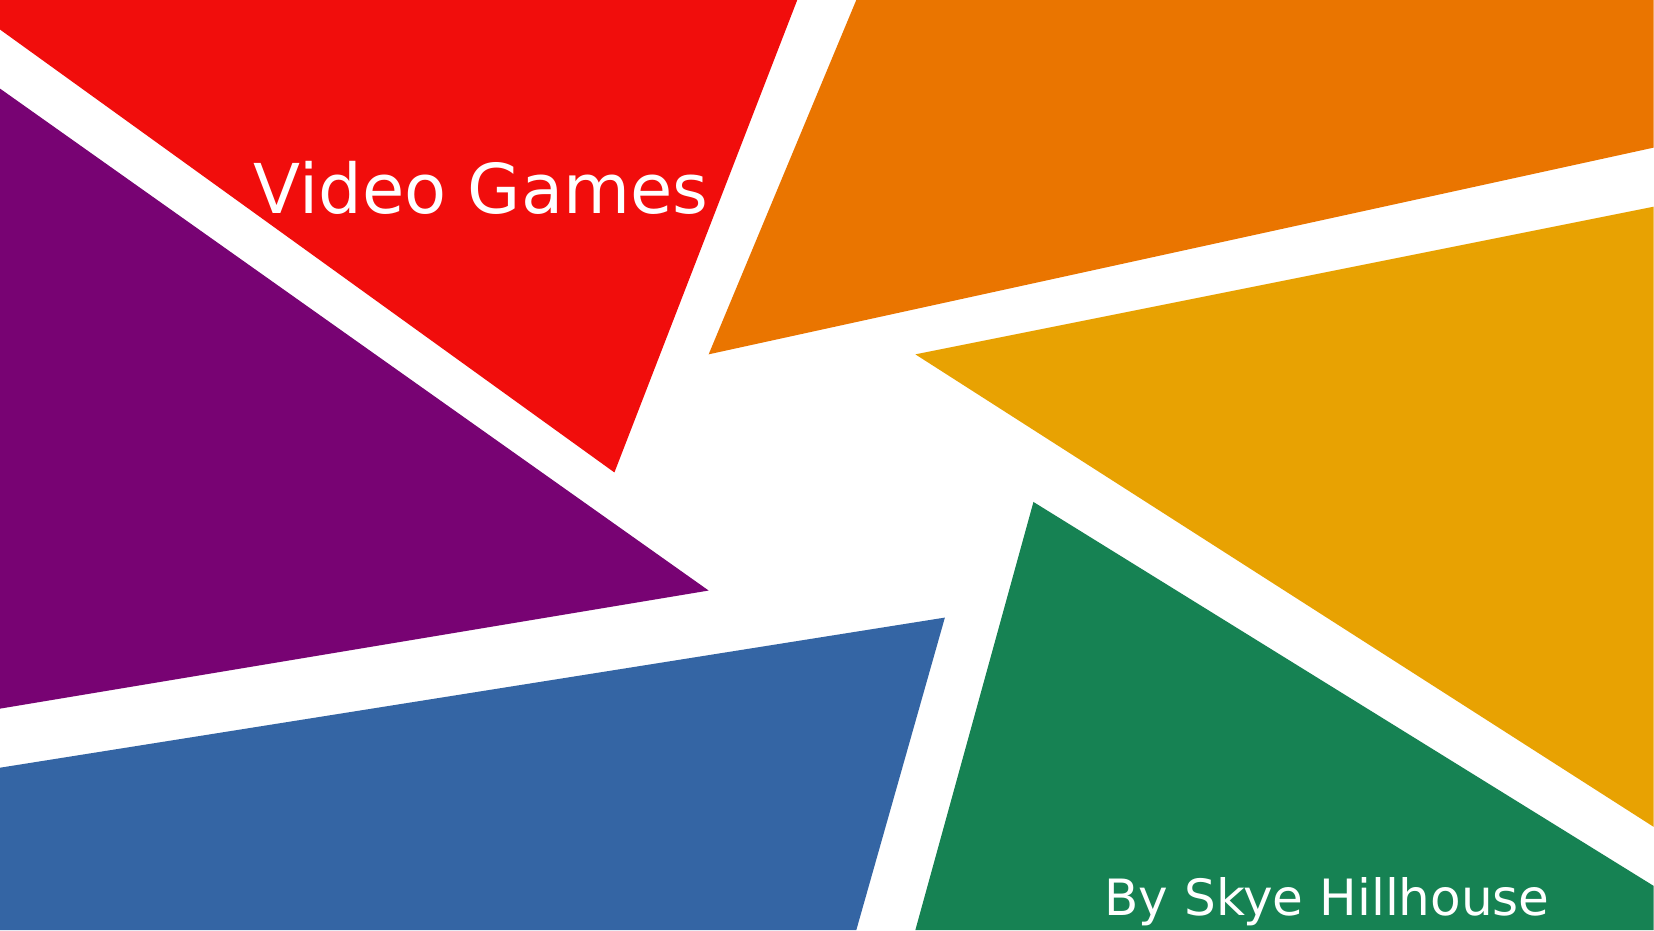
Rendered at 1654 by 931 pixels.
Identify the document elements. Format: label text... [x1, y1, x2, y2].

subtitle By Skye Hillhouse [967, 745, 1654, 931]
title Video Games [150, 112, 813, 268]
